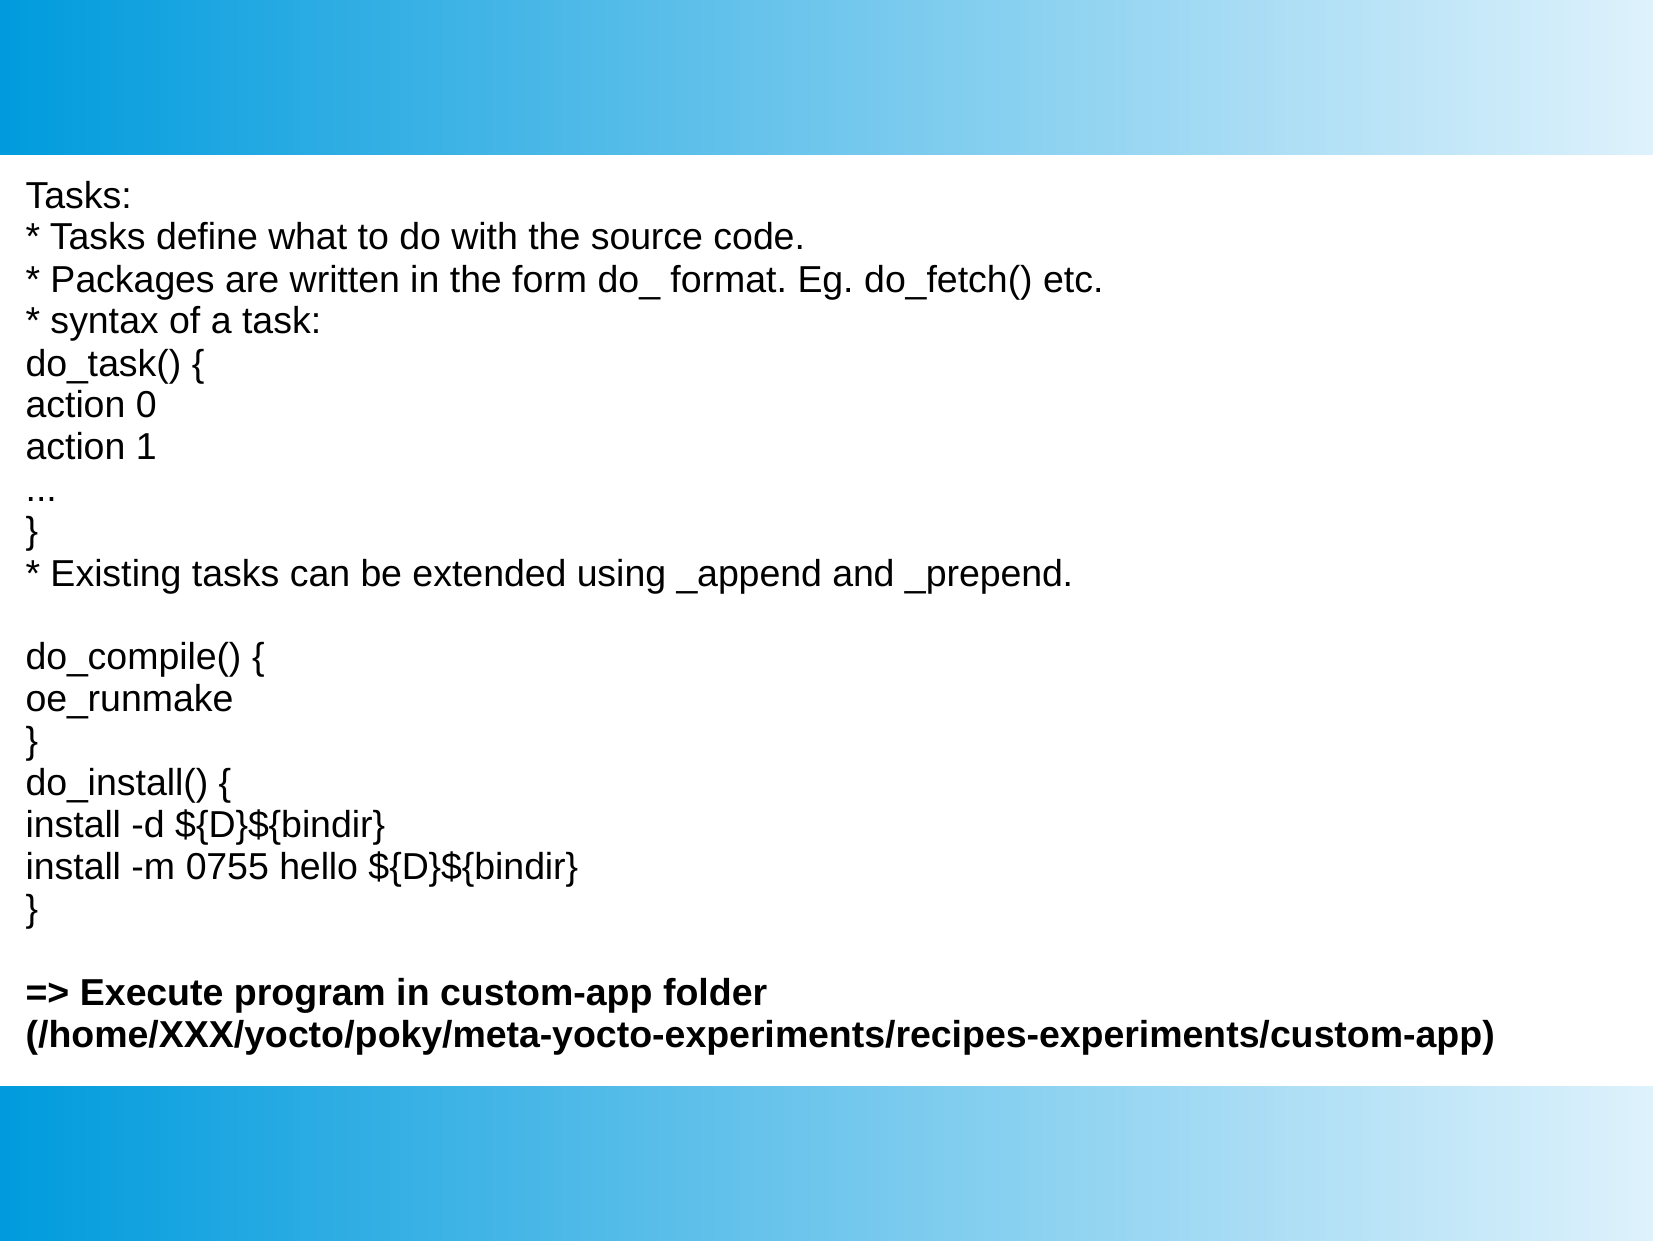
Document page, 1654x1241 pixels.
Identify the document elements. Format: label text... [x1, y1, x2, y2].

text_box Tasks: * Tasks define what to do with the source code. * Packages are written in the form do_ format. Eg. do_fetch() etc. * syntax of a task: do_task() { action 0 action 1 ... } * Existing tasks can be extended using _append and _prepend. do_compile() { oe_runmake } do_install() { install -d ${D}${bindir} install -m 0755 hello ${D}${bindir} } => Execute program in custom-app folder (/home/XXX/yocto/poky/meta-yocto-experiments/recipes-experiments/custom-app) [10, 166, 1566, 1106]
